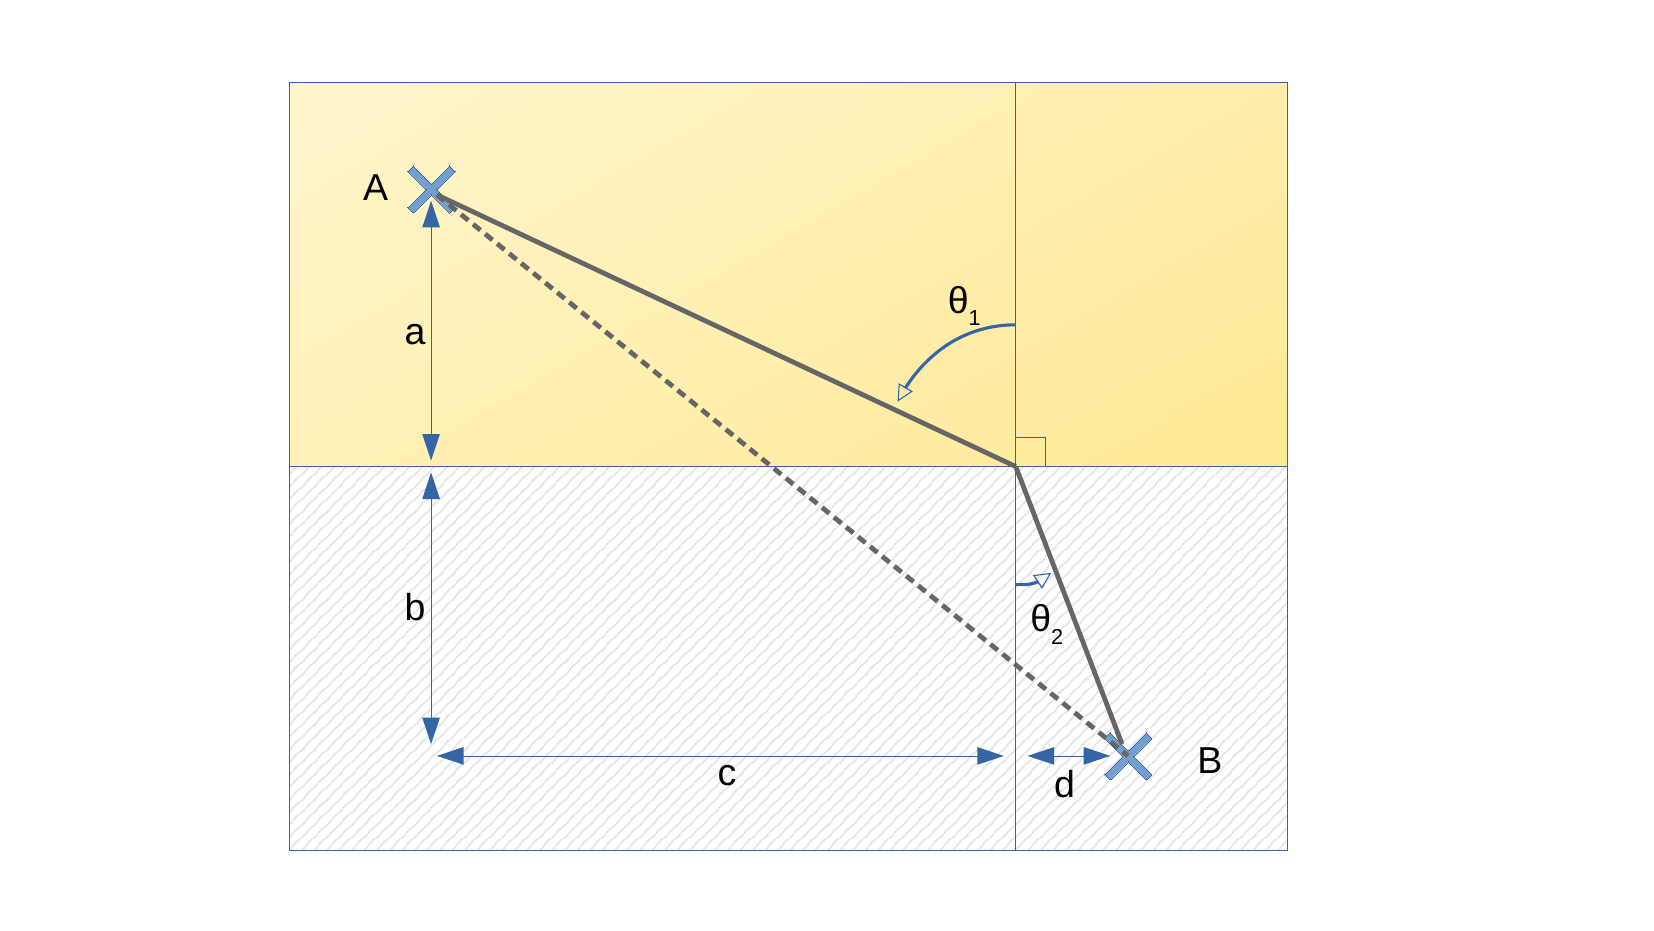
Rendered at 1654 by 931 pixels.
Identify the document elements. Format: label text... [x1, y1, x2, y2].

text_box [1016, 438, 1045, 466]
text_box c [702, 744, 774, 801]
text_box [1016, 477, 1060, 590]
text_box [1016, 82, 1288, 851]
text_box d [1039, 755, 1075, 813]
text_box θ1 [933, 271, 1016, 338]
text_box B [1182, 732, 1236, 792]
text_box [289, 82, 1015, 851]
text_box θ2 [1015, 590, 1099, 657]
text_box b [389, 578, 426, 636]
text_box A [348, 159, 402, 231]
text_box a [389, 303, 426, 361]
